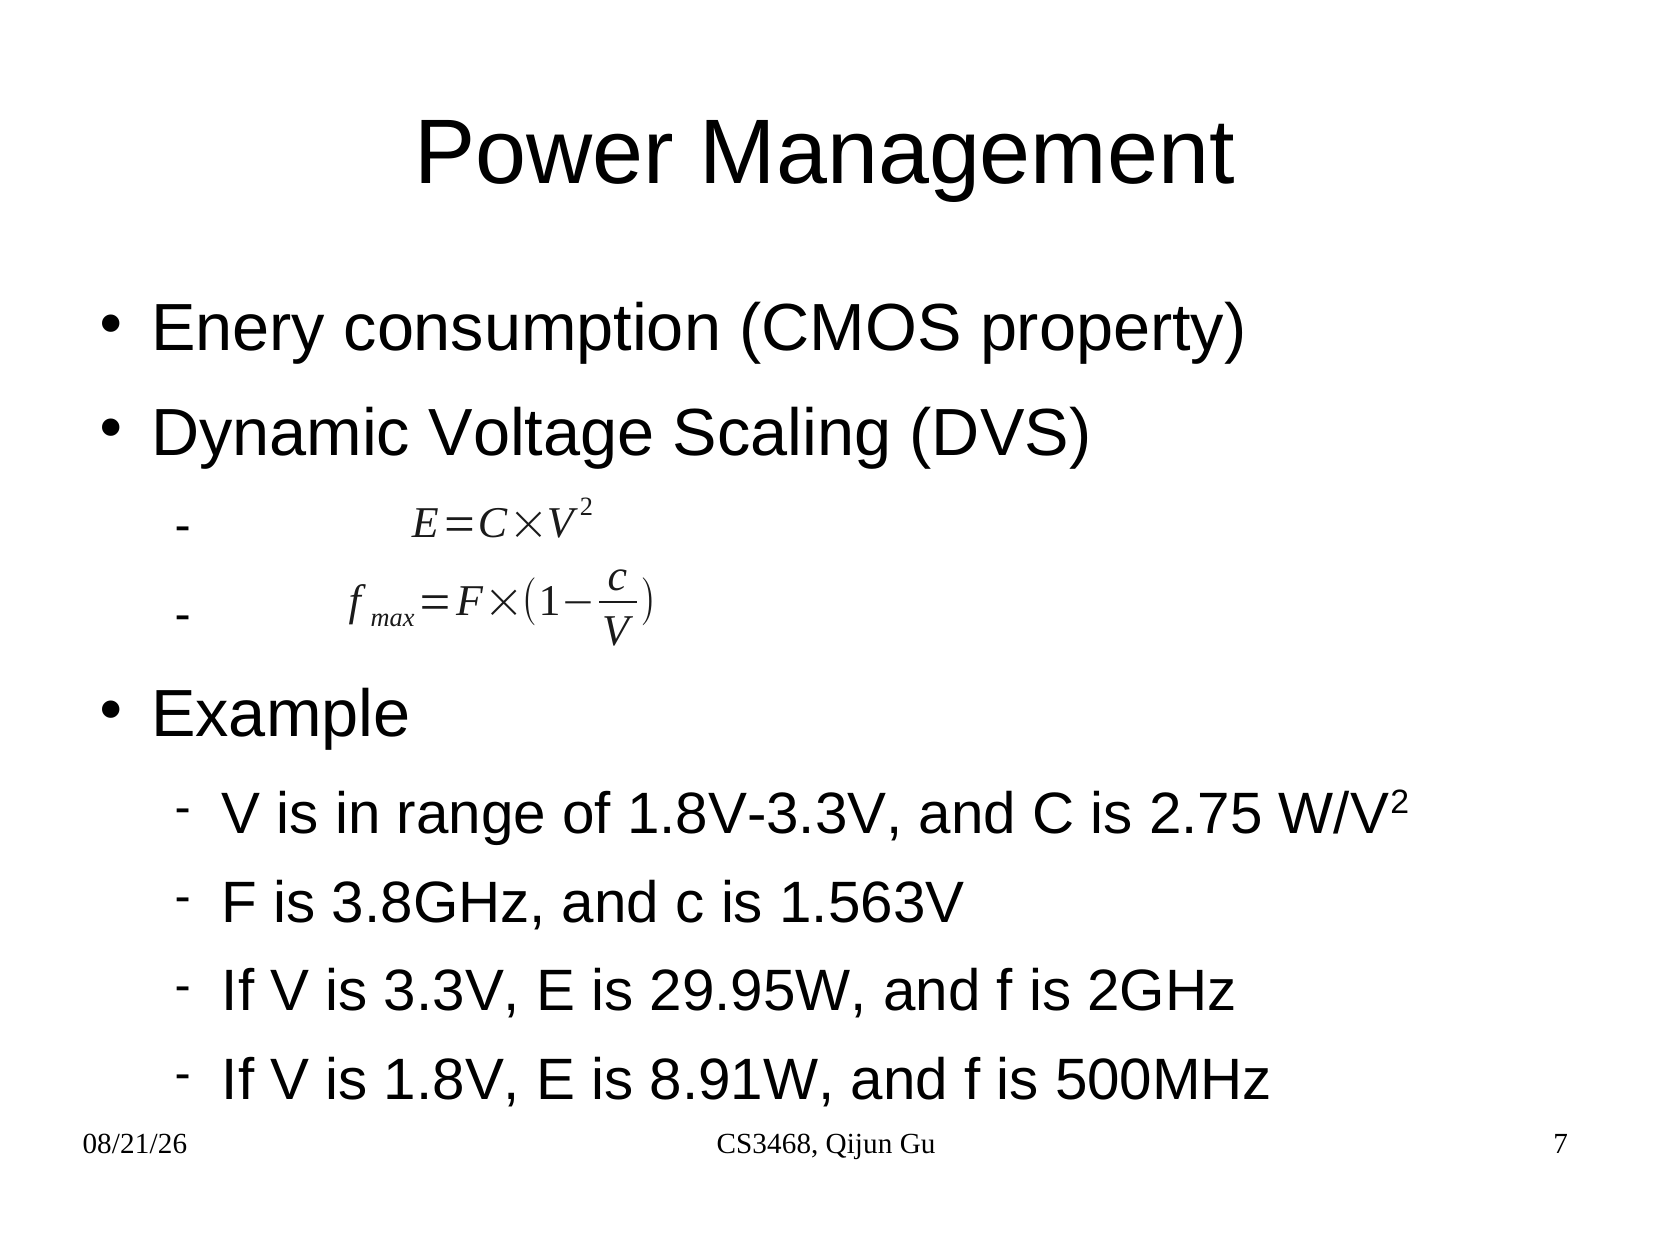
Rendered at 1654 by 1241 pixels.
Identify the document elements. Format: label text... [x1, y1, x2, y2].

chart [337, 493, 667, 656]
title Power Management [82, 49, 1568, 254]
list Enery consumption (CMOS property) Dynamic Voltage Scaling (DVS) Example V is in range of 1.8V-3.3V, and C is 2.75 W/V2 F is 3.8GHz, and c is 1.563V If V is 3.3V, E is 29.95W, and f is 2GHz If V is 1.8V, E is 8.91W, and f is 500MHz [82, 290, 1568, 1115]
